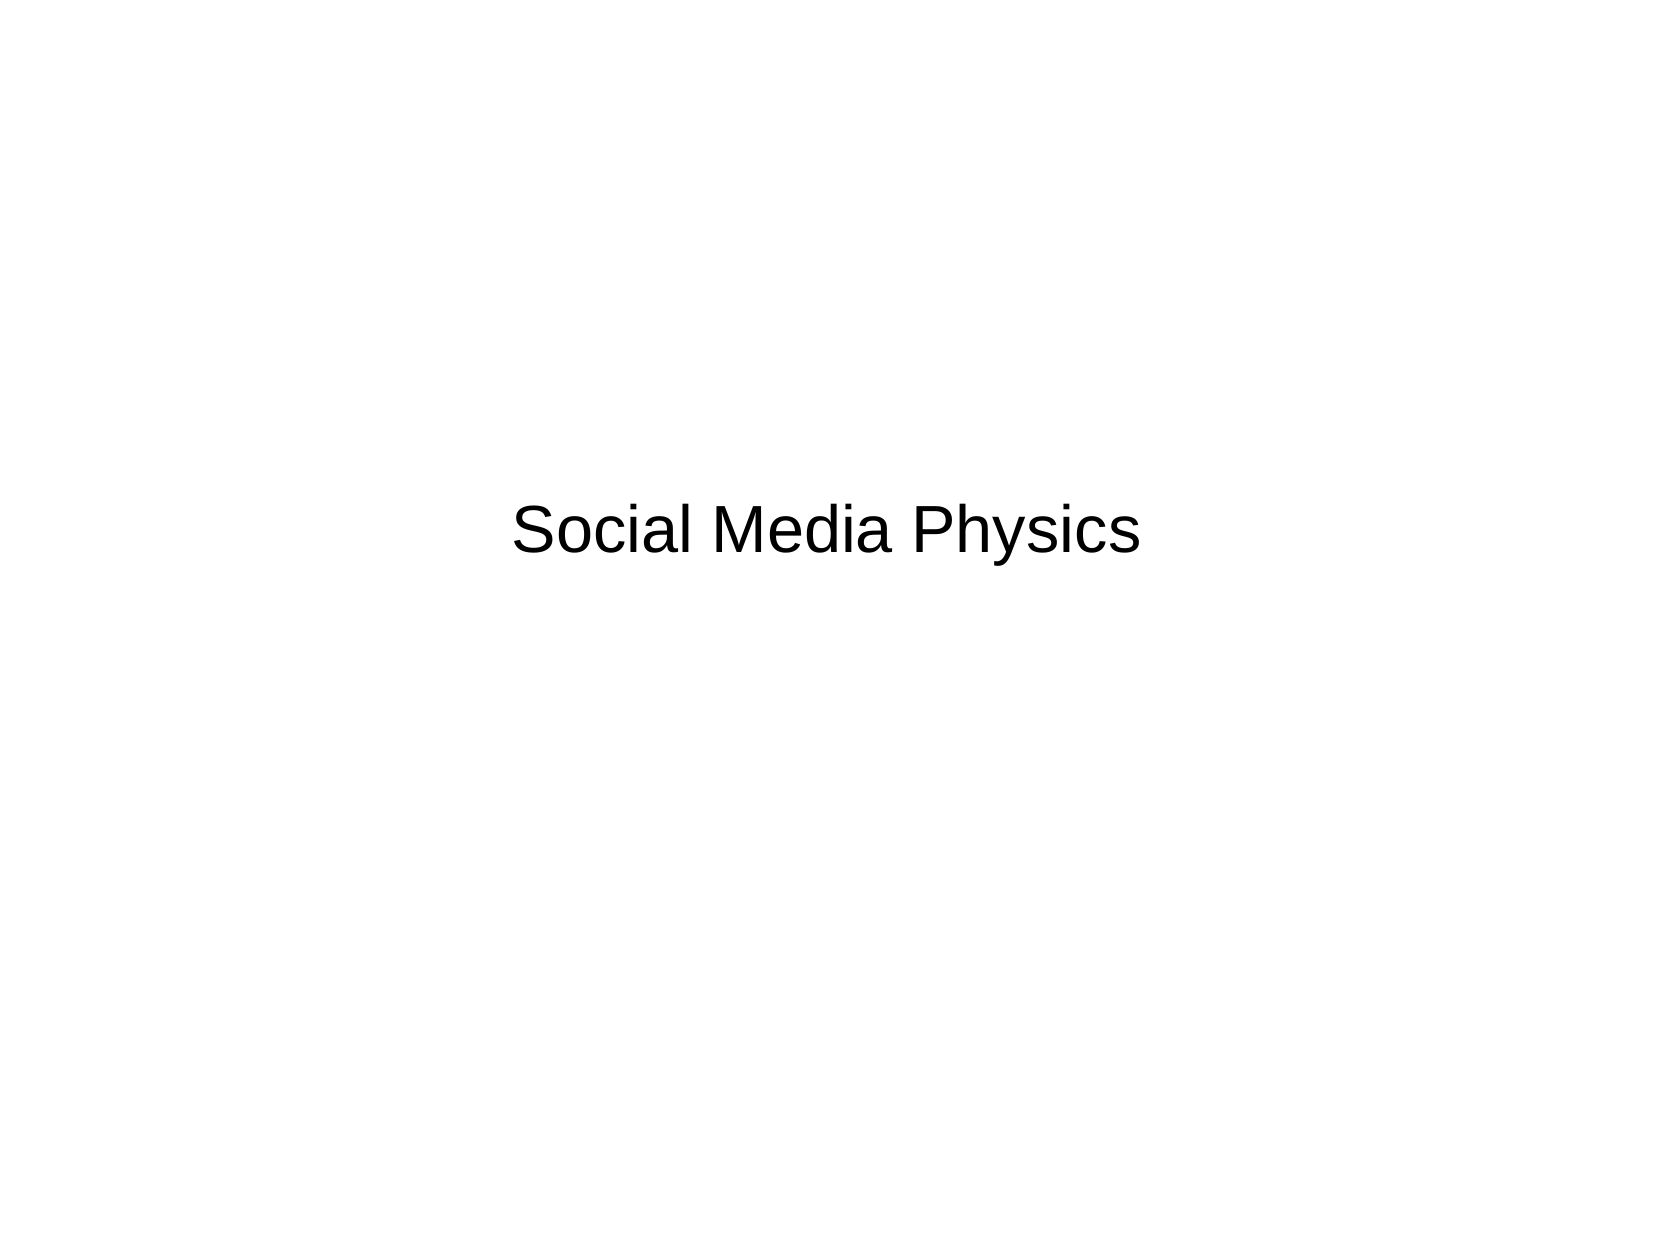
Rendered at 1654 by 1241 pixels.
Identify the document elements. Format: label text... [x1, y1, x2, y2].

subtitle Social Media Physics [82, 49, 1571, 1010]
